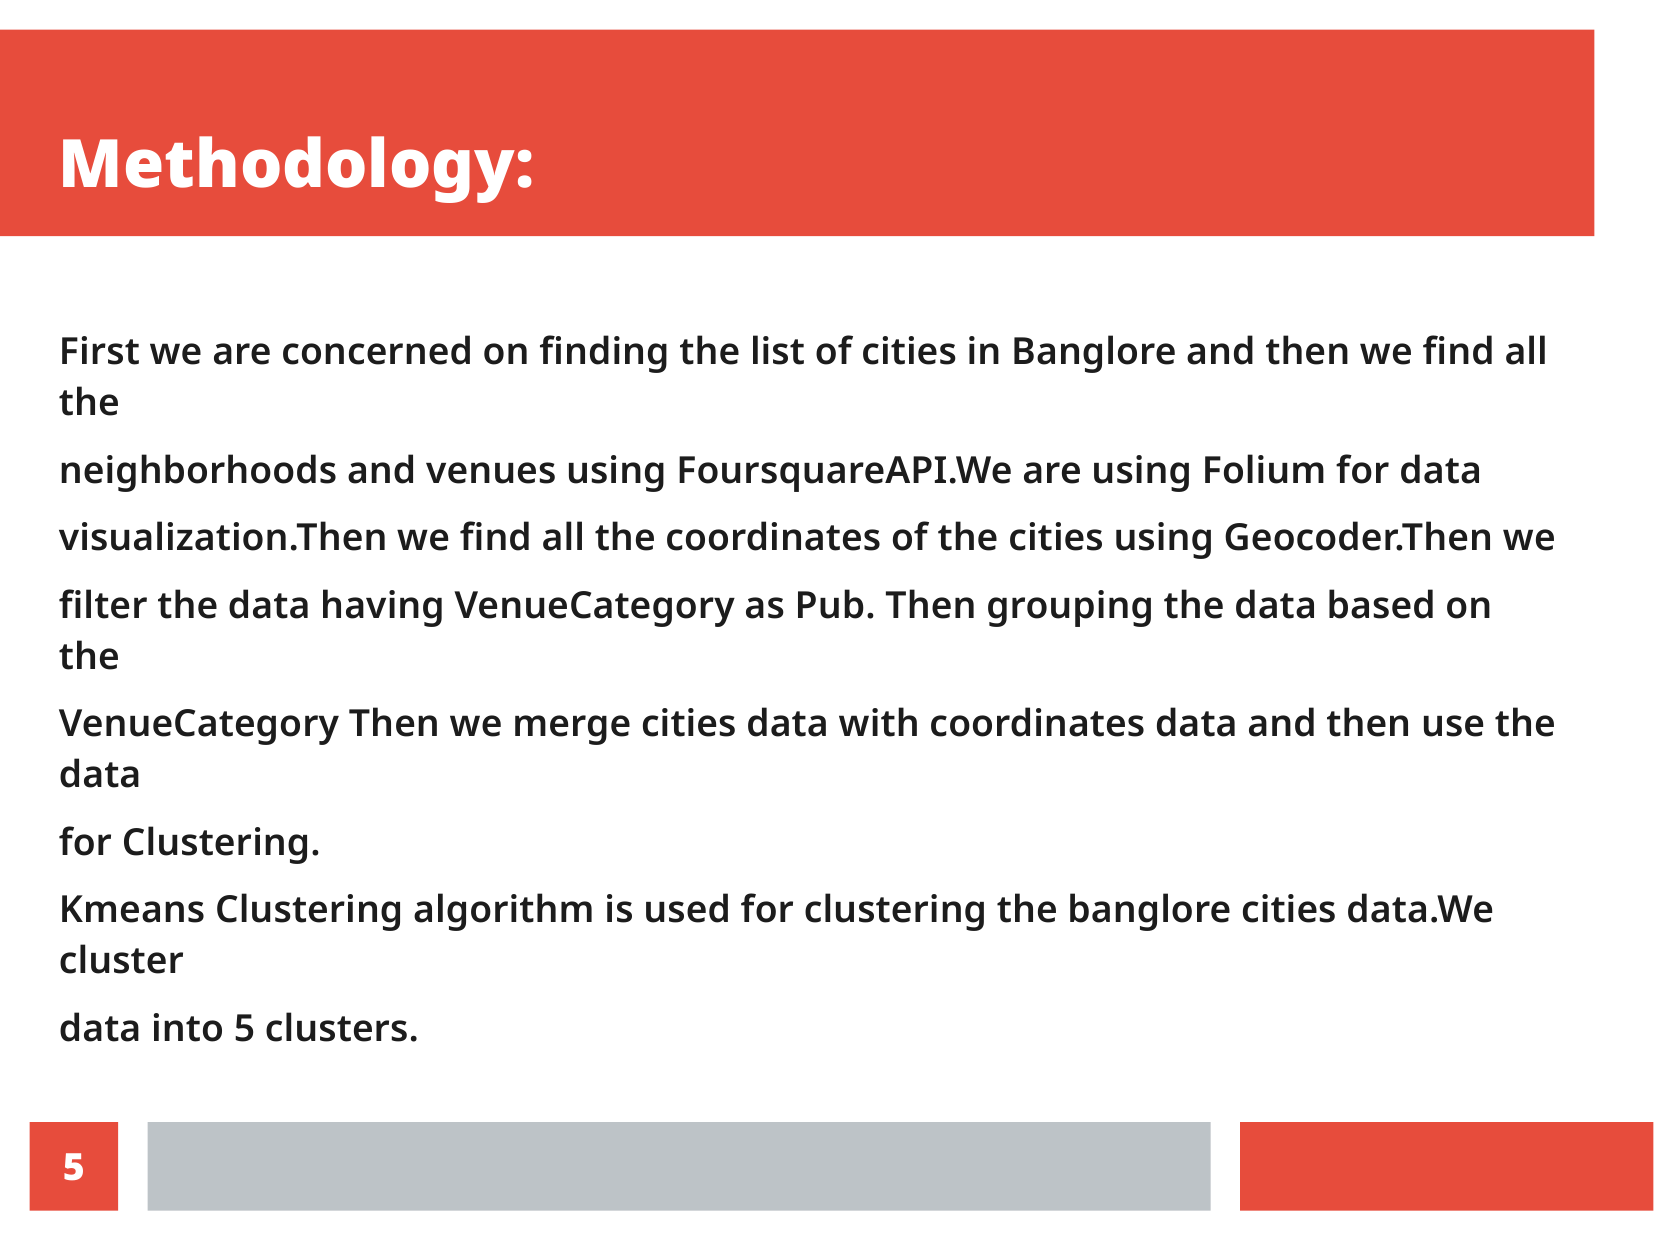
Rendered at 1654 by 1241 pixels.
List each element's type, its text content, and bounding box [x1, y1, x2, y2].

list First we are concerned on finding the list of cities in Banglore and then we find all the neighborhoods and venues using FoursquareAPI.We are using Folium for data visualization.Then we find all the coordinates of the cities using Geocoder.Then we filter the data having VenueCategory as Pub. Then grouping the data based on the VenueCategory Then we merge cities data with coordinates data and then use the data for Clustering. Kmeans Clustering algorithm is used for clustering the banglore cities data.We cluster data into 5 clusters. [59, 324, 1565, 1093]
title Methodology: [59, 59, 1595, 207]
